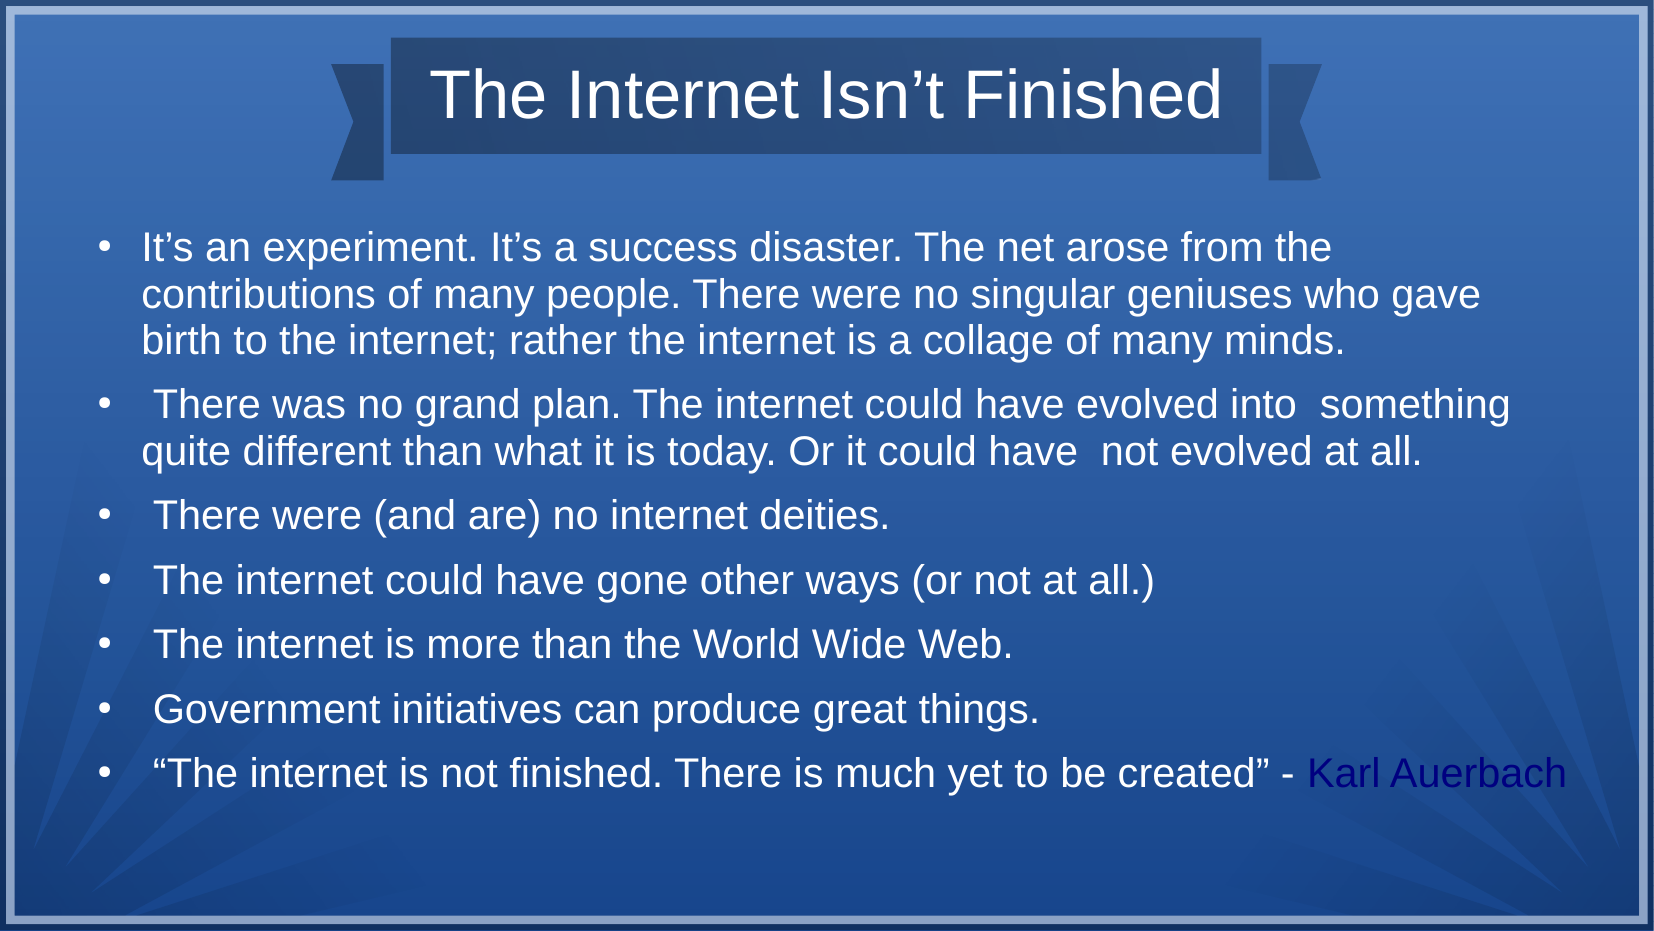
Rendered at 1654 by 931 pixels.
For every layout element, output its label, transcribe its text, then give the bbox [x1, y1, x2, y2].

list It’s an experiment. It’s a success disaster. The net arose from the contributions of many people. There were no singular geniuses who gave birth to the internet; rather the internet is a collage of many minds. There was no grand plan. The internet could have evolved into something quite different than what it is today. Or it could have not evolved at all. There were (and are) no internet deities. The internet could have gone other ways (or not at all.) The internet is more than the World Wide Web. Government initiatives can produce great things. “The internet is not finished. There is much yet to be created” - Karl Auerbach [82, 224, 1571, 848]
title The Internet Isn’t Finished [389, 35, 1264, 154]
